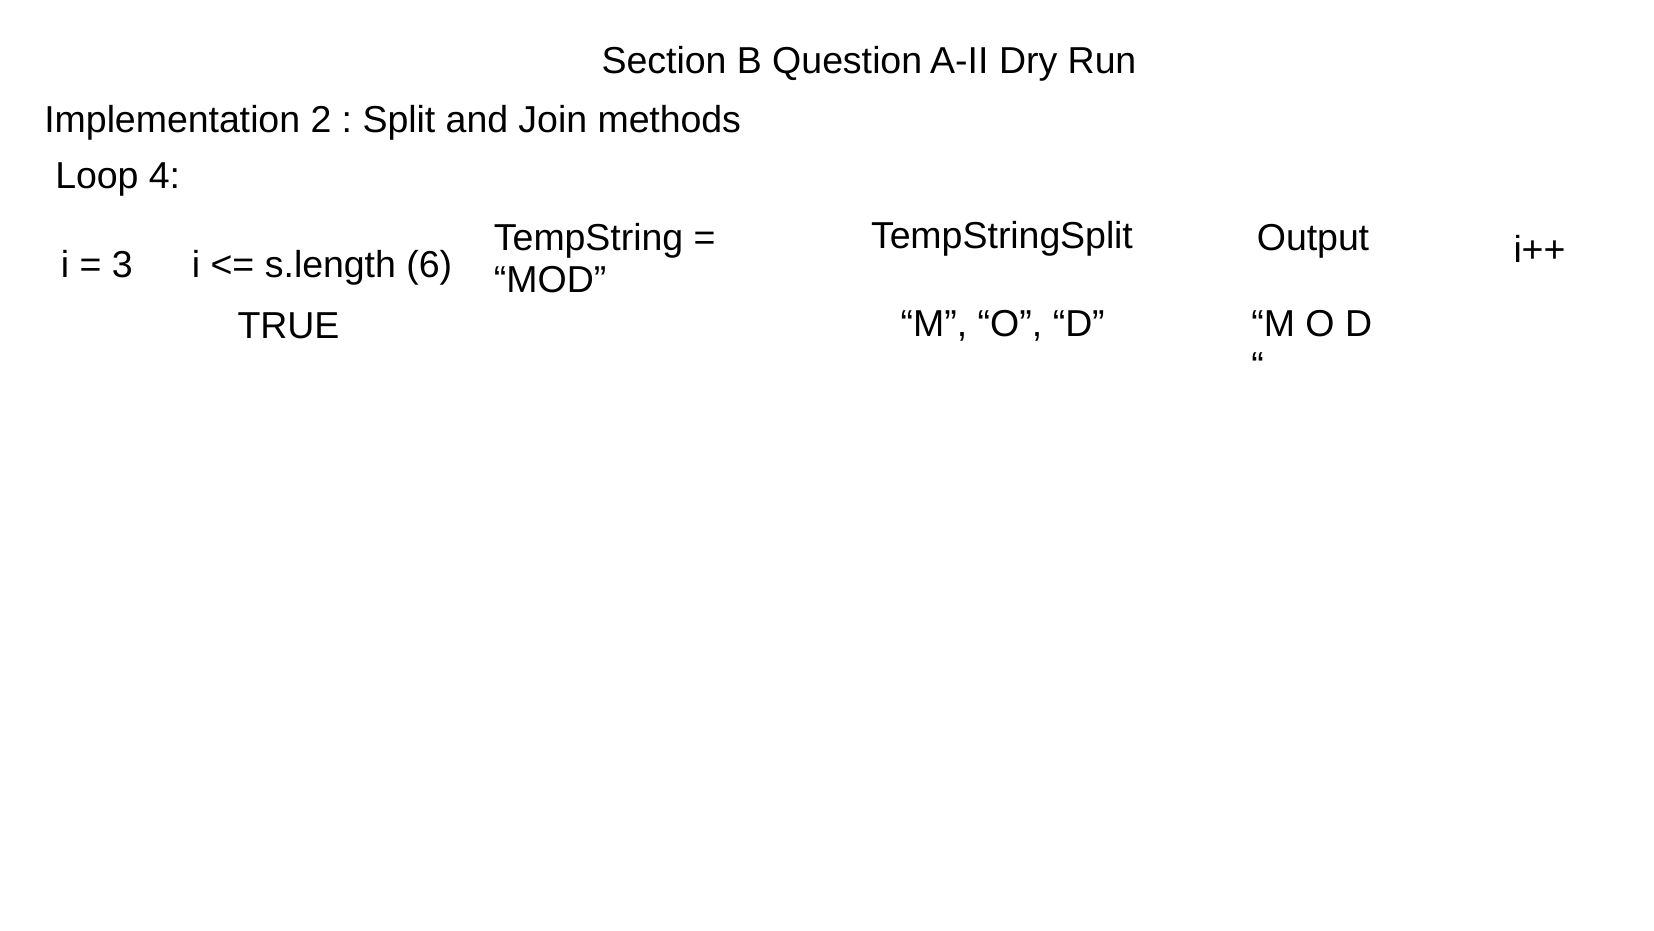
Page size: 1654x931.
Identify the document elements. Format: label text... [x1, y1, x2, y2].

text_box TempStringSplit [856, 206, 1148, 264]
text_box “M O D “ [1236, 295, 1388, 395]
text_box i++ [1498, 220, 1581, 278]
text_box Loop 4: [40, 147, 195, 205]
text_box TRUE [222, 297, 355, 355]
text_box Output [1242, 208, 1385, 266]
text_box Section B Question A-II Dry Run [586, 31, 1152, 89]
text_box Implementation 2 : Split and Join methods [29, 90, 757, 148]
text_box “M”, “O”, “D” [885, 295, 1120, 353]
text_box i <= s.length (6) [177, 236, 473, 336]
text_box TempString = “MOD” [479, 208, 798, 308]
text_box i = 3 [46, 236, 148, 296]
